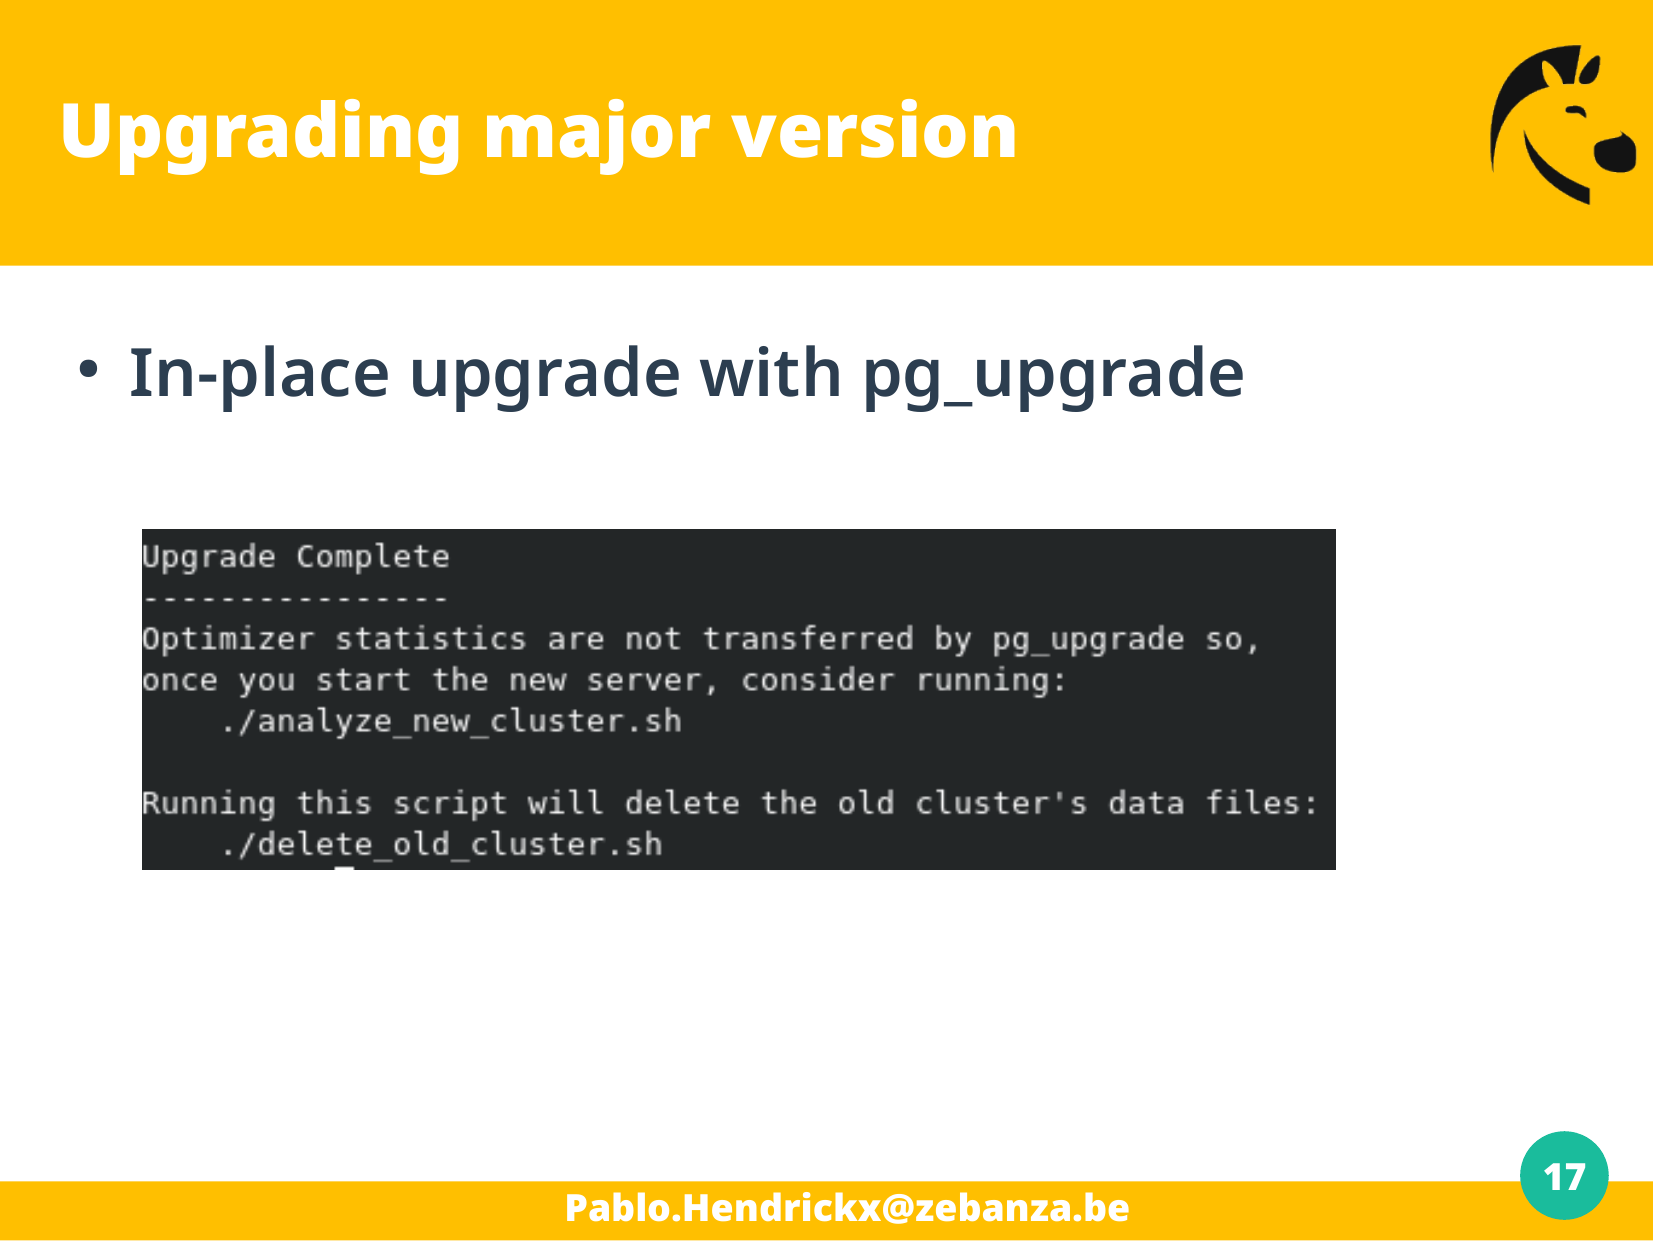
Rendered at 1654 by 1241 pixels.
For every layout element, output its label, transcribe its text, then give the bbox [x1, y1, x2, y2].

title Upgrading major version [58, 49, 1594, 207]
list In-place upgrade with pg_upgrade [58, 324, 1594, 1152]
picture [1410, 0, 1654, 241]
picture [142, 529, 1336, 871]
